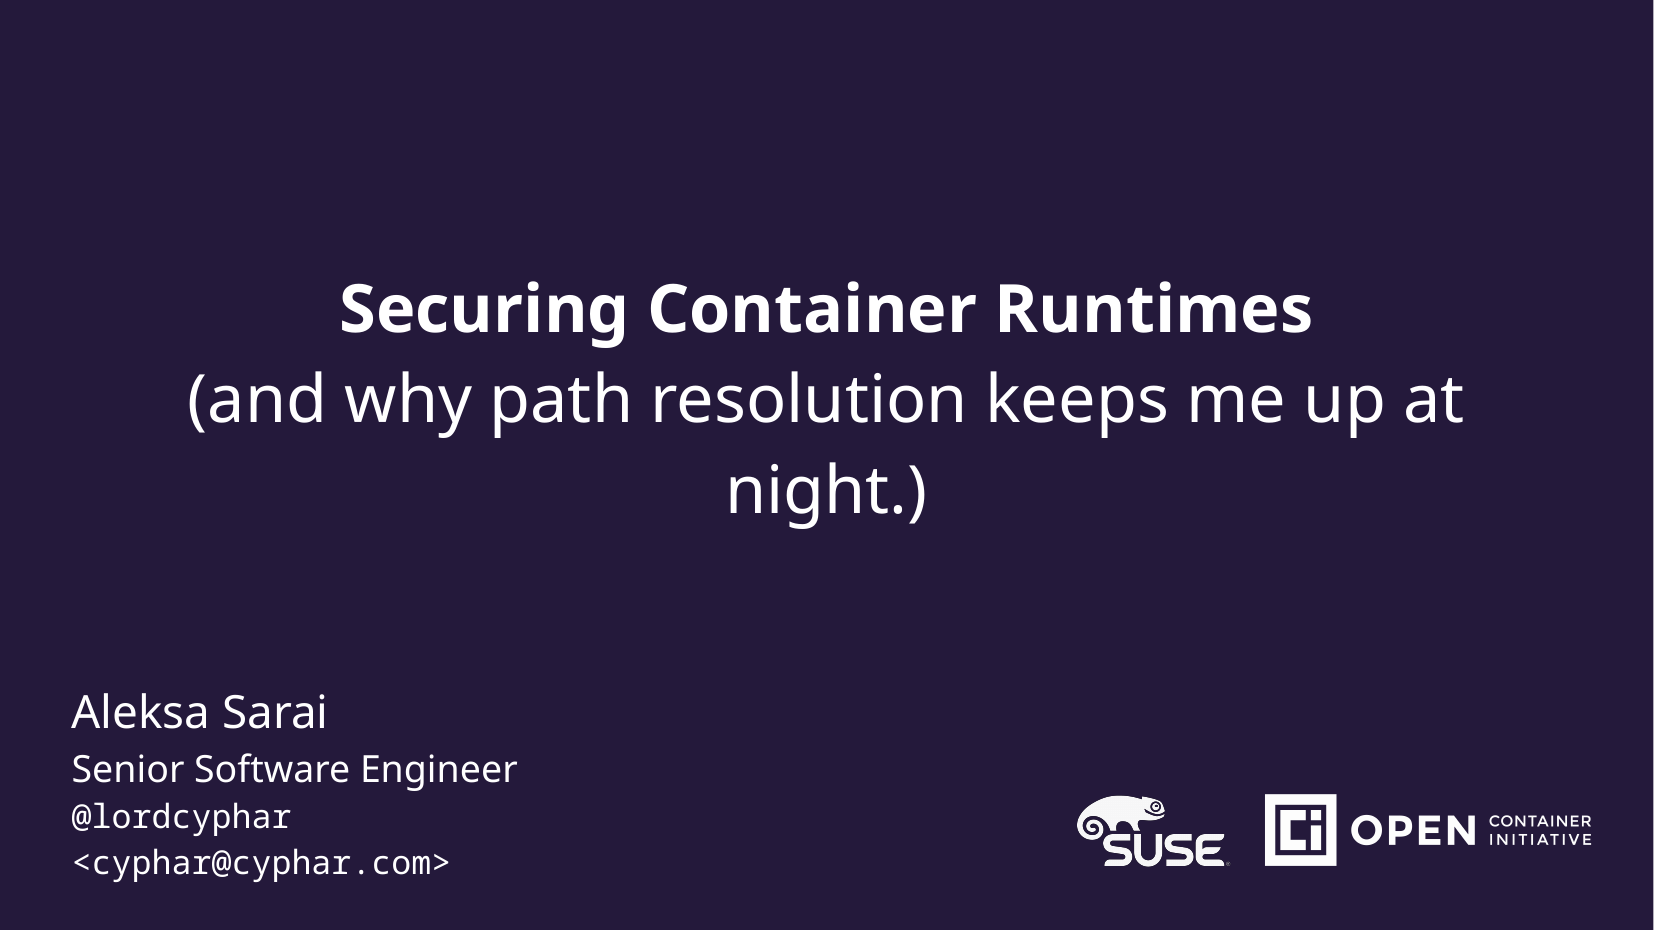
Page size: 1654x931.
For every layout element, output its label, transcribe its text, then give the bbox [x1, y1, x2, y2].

subtitle Securing Container Runtimes (and why path resolution keeps me up at night.) [82, 37, 1571, 757]
text_box Aleksa Sarai Senior Software Engineer @lordcyphar <cyphar@cyphar.com> [56, 672, 556, 885]
picture [1077, 795, 1231, 867]
picture [1245, 780, 1611, 881]
